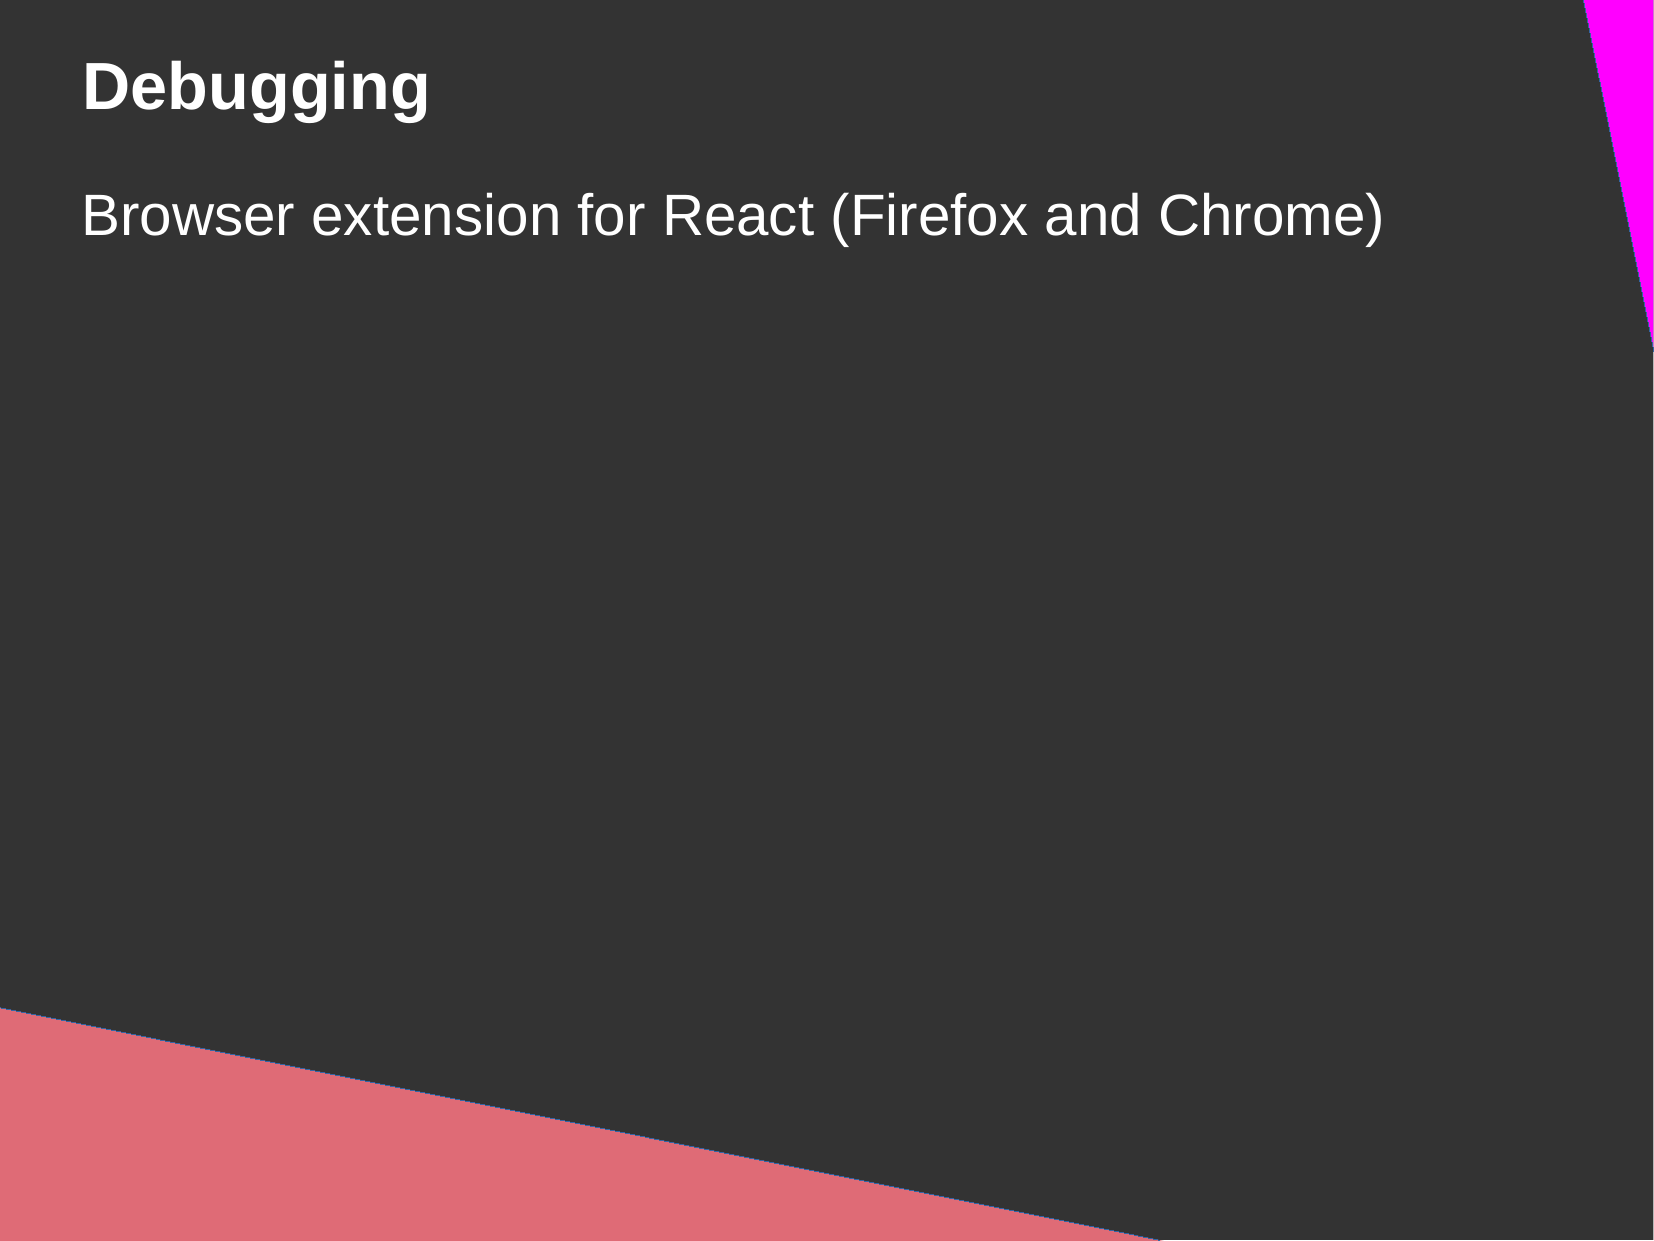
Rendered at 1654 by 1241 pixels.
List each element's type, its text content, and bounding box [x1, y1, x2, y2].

text_box [1583, 0, 1654, 352]
text_box [0, 1007, 1164, 1241]
title Browser extension for React (Firefox and Chrome) [81, 182, 1570, 836]
title Debugging [82, 49, 1201, 182]
